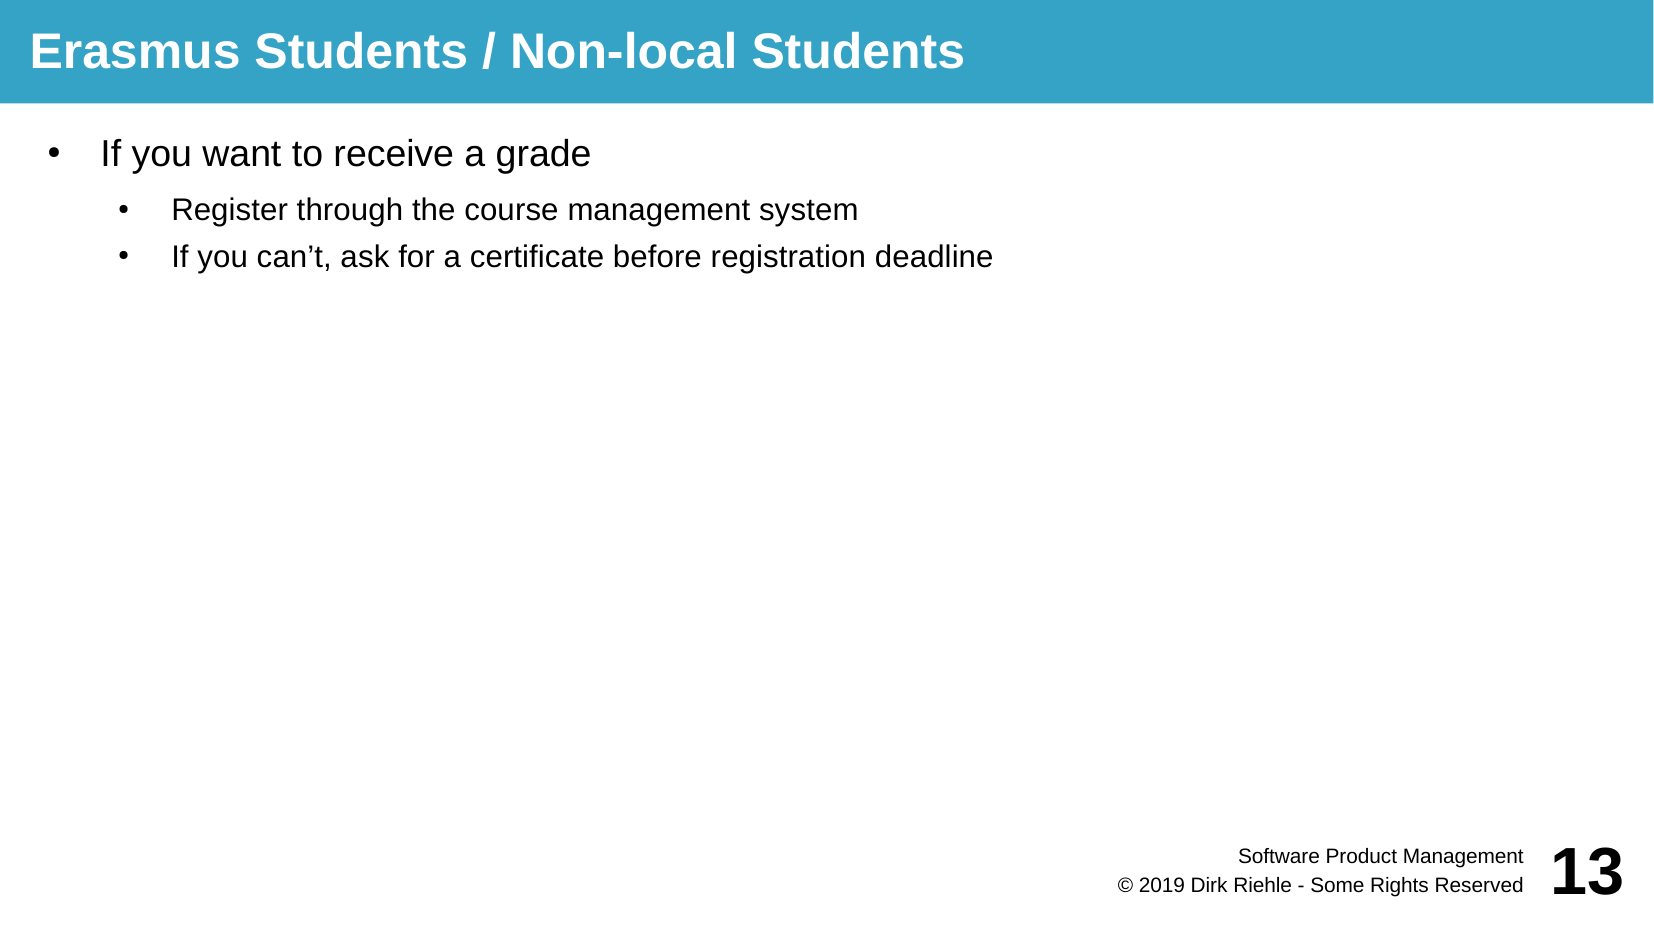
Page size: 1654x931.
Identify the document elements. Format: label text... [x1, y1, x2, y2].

list If you want to receive a grade Register through the course management system If you can’t, ask for a certificate before registration deadline [29, 132, 1625, 813]
title Erasmus Students / Non-local Students [0, 0, 1654, 104]
